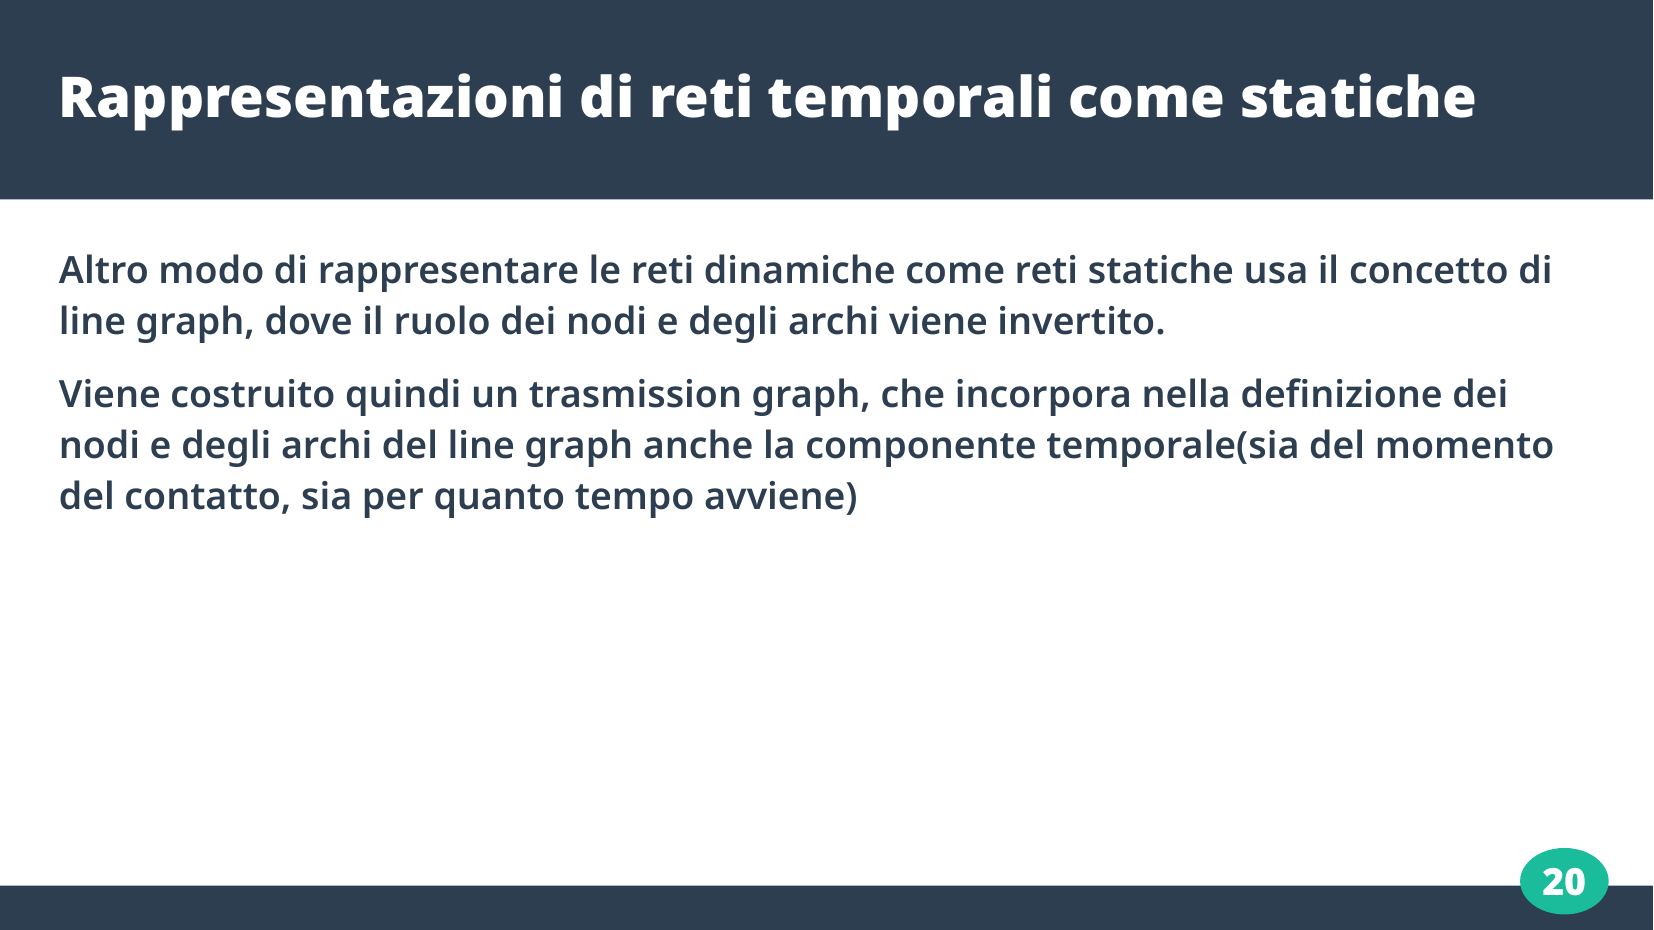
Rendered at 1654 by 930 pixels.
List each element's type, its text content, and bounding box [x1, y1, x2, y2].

list Altro modo di rappresentare le reti dinamiche come reti statiche usa il concetto di line graph, dove il ruolo dei nodi e degli archi viene invertito. Viene costruito quindi un trasmission graph, che incorpora nella definizione dei nodi e degli archi del line graph anche la componente temporale(sia del momento del contatto, sia per quanto tempo avviene) [58, 243, 1594, 864]
title Rappresentazioni di reti temporali come statiche [58, 36, 1594, 155]
